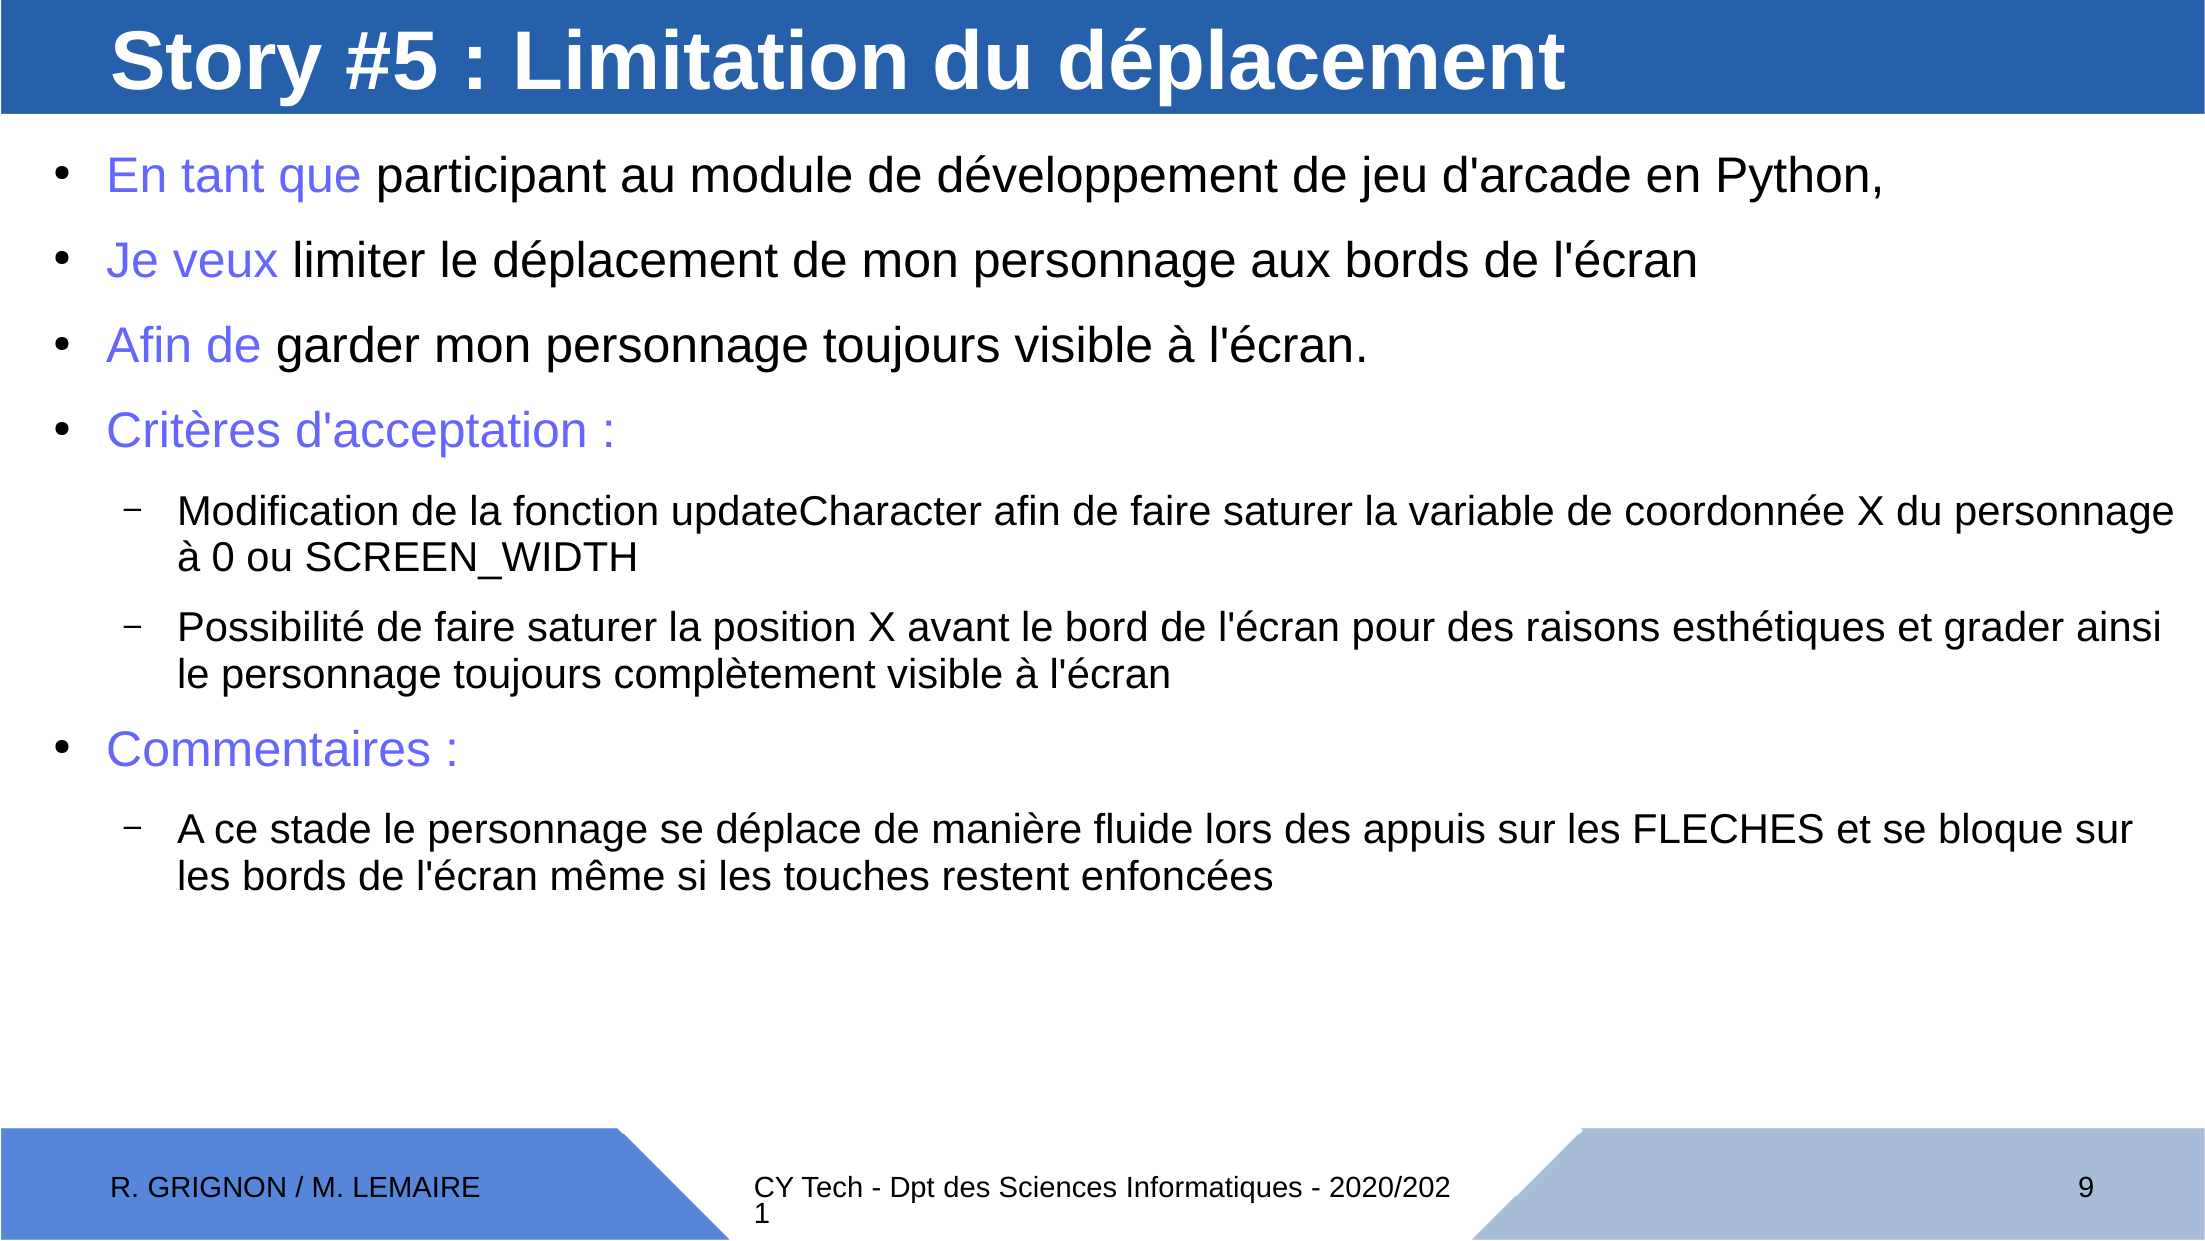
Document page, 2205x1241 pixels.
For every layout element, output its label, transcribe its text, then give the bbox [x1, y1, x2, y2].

title Story #5 : Limitation du déplacement [110, 49, 2095, 217]
picture [0, 0, 2205, 1241]
list En tant que participant au module de développement de jeu d'arcade en Python, Je veux limiter le déplacement de mon personnage aux bords de l'écran Afin de garder mon personnage toujours visible à l'écran. Critères d'acceptation : Modification de la fonction updateCharacter afin de faire saturer la variable de coordonnée X du personnage à 0 ou SCREEN_WIDTH Possibilité de faire saturer la position X avant le bord de l'écran pour des raisons esthétiques et grader ainsi le personnage toujours complètement visible à l'écran Commentaires : A ce stade le personnage se déplace de manière fluide lors des appuis sur les FLECHES et se bloque sur les bords de l'écran même si les touches restent enfoncées [35, 217, 2186, 1087]
